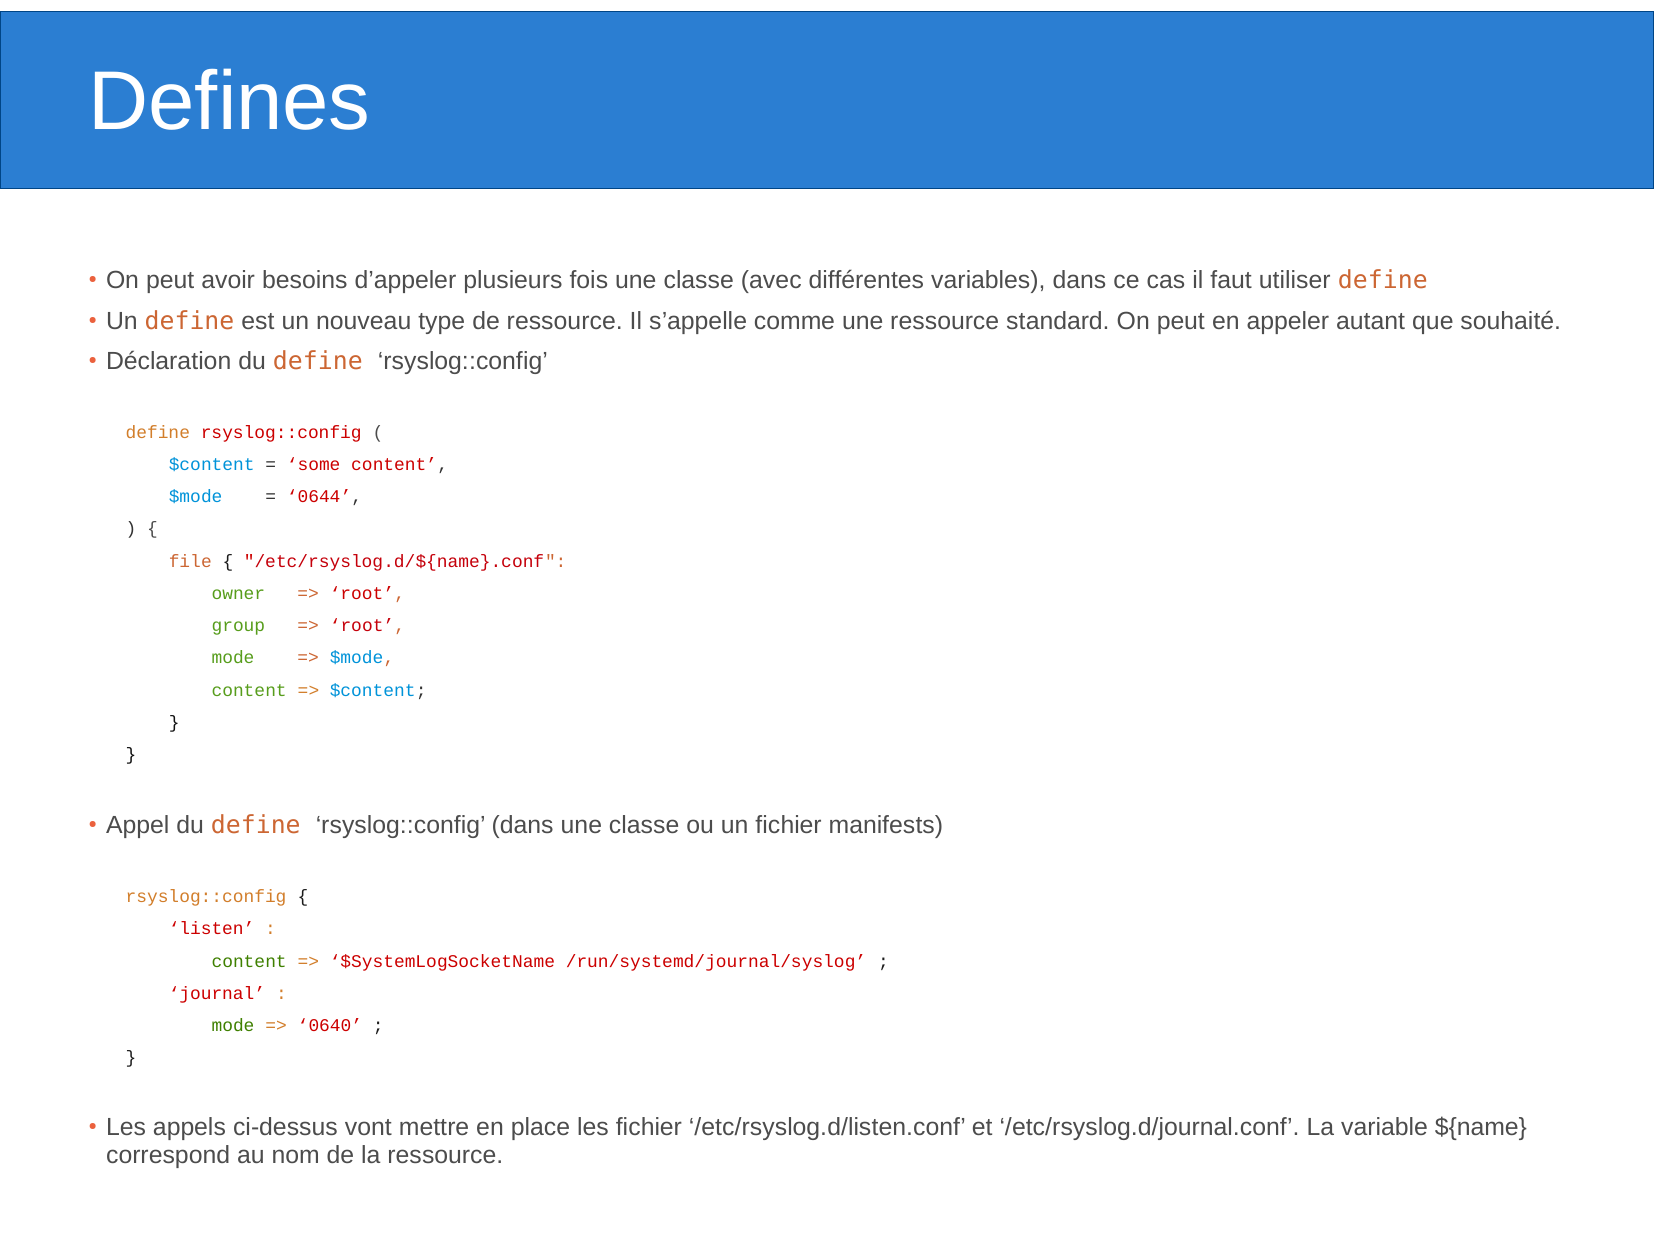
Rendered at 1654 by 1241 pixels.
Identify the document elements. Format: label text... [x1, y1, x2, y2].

list On peut avoir besoins d’appeler plusieurs fois une classe (avec différentes variables), dans ce cas il faut utiliser define Un define est un nouveau type de ressource. Il s’appelle comme une ressource standard. On peut en appeler autant que souhaité. Déclaration du define ‘rsyslog::config’ define rsyslog::config ( $content = ‘some content’, $mode = ‘0644’, ) { file { "/etc/rsyslog.d/${name}.conf": owner => ‘root’, group => ‘root’, mode => $mode, content => $content; } } Appel du define ‘rsyslog::config’ (dans une classe ou un fichier manifests) rsyslog::config { ‘listen’ : content => ‘$SystemLogSocketName /run/systemd/journal/syslog’ ; ‘journal’ : mode => ‘0640’ ; } Les appels ci-dessus vont mettre en place les fichier ‘/etc/rsyslog.d/listen.conf’ et ‘/etc/rsyslog.d/journal.conf’. La variable ${name} correspond au nom de la ressource. [82, 265, 1583, 1182]
title Defines [0, 11, 1654, 189]
